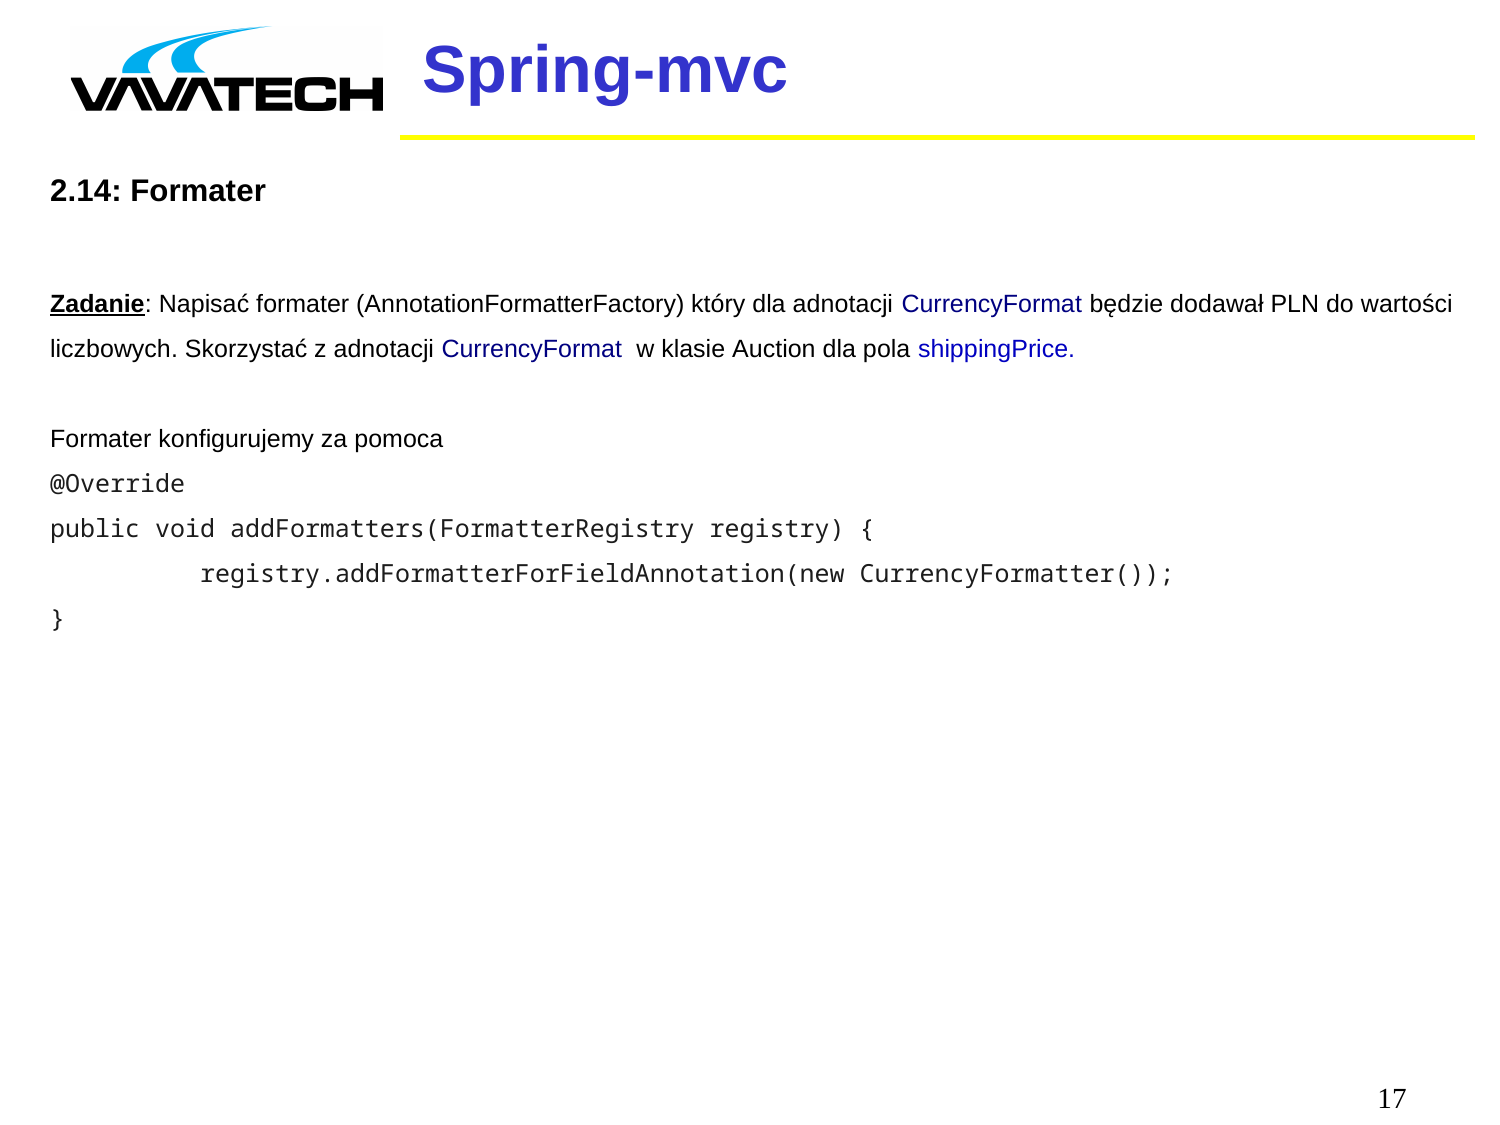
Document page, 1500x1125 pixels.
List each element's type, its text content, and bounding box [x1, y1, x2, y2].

picture [70, 26, 383, 111]
title Spring-mvc [407, 0, 1479, 157]
text_box 2.14: Formater Zadanie: Napisać formater (AnnotationFormatterFactory) który dla adnotacji CurrencyFormat będzie dodawał PLN do wartości liczbowych. Skorzystać z adnotacji CurrencyFormat w klasie Auction dla pola shippingPrice. Formater konfigurujemy za pomoca @Override public void addFormatters(FormatterRegistry registry) { registry.addFormatterForFieldAnnotation(new CurrencyFormatter()); } [35, 163, 1476, 815]
